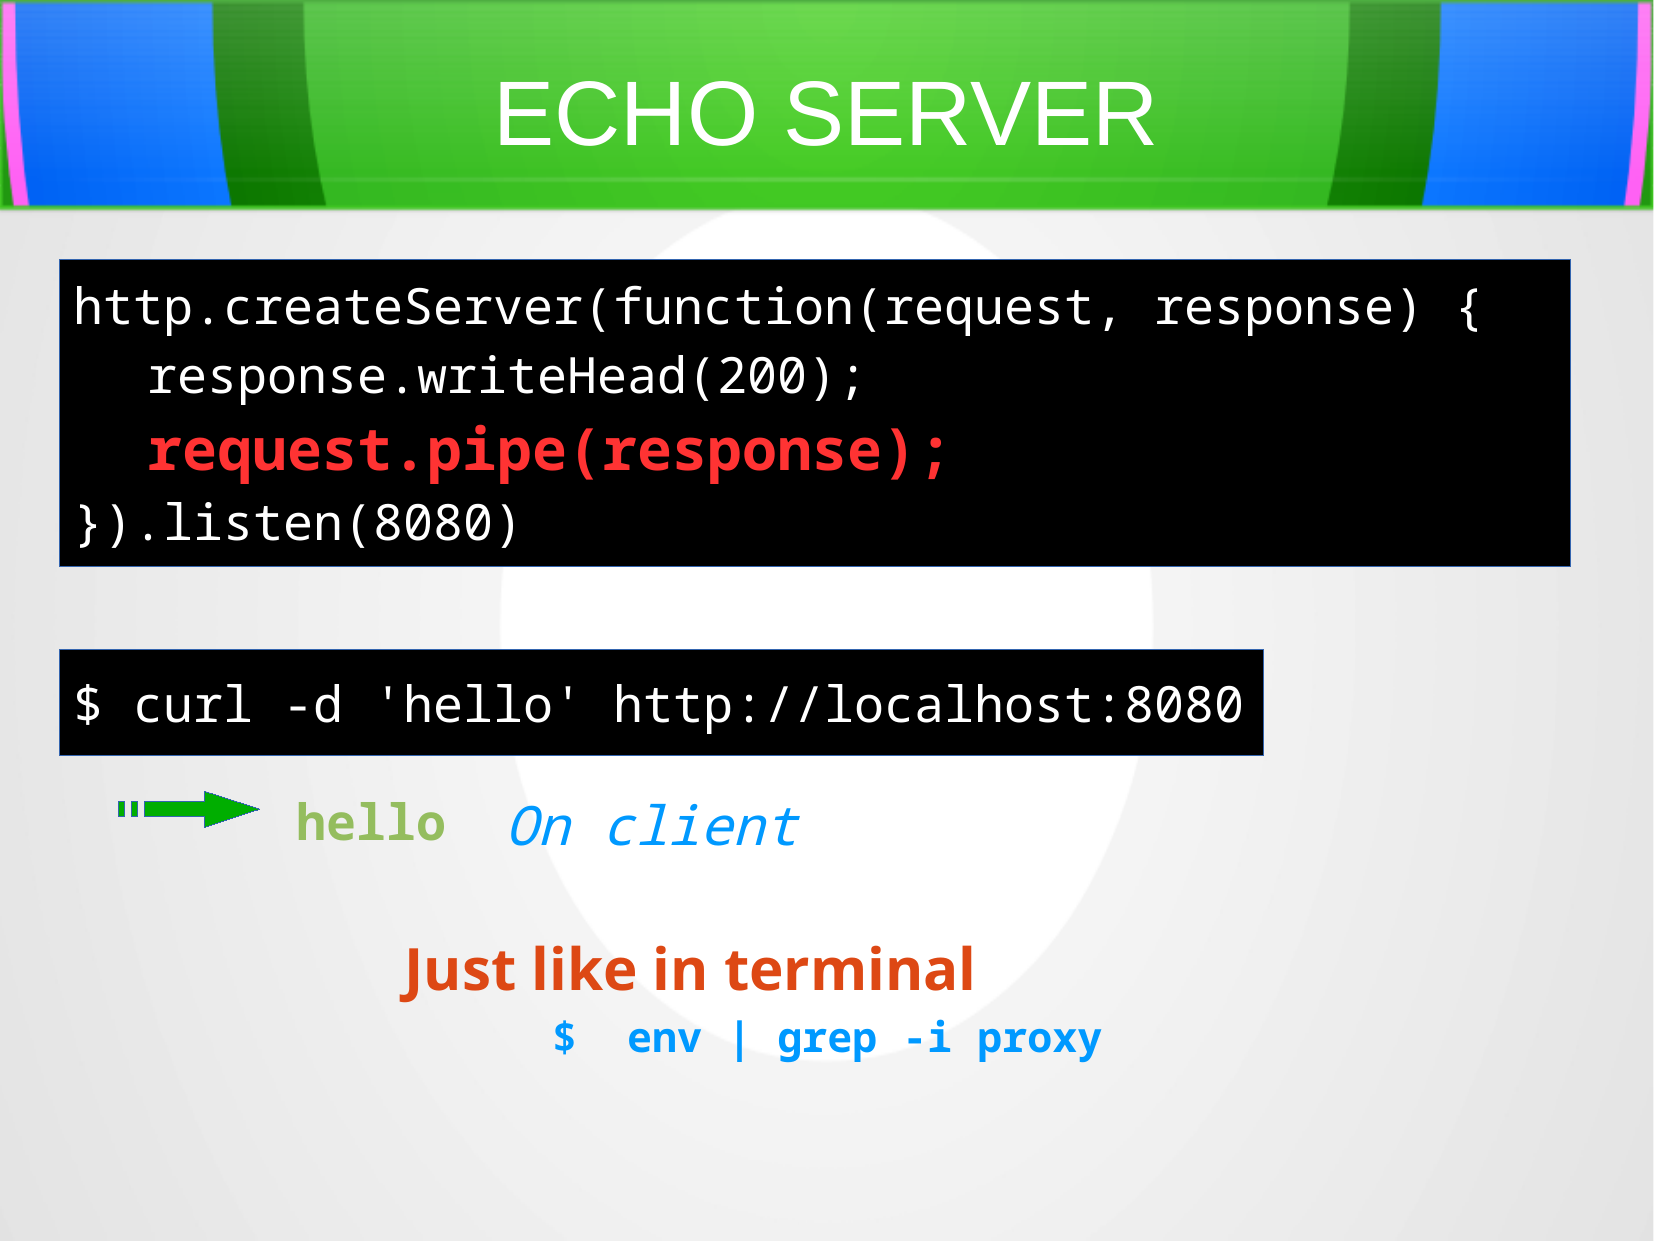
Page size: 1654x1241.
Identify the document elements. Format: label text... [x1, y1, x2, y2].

text_box [144, 791, 260, 828]
title ECHO SERVER [82, 49, 1571, 179]
text_box On client [490, 779, 815, 858]
text_box http.createServer(function(request, response) { response.writeHead(200); request.pipe(response); }).listen(8080) [59, 259, 1571, 567]
text_box [131, 801, 138, 817]
text_box $ curl -d 'hello' http://localhost:8080 [59, 649, 1264, 756]
text_box Just like in terminal $ env | grep -i proxy [389, 921, 1148, 1082]
picture [0, 0, 1654, 1241]
text_box [118, 801, 125, 817]
text_box hello [281, 779, 461, 854]
